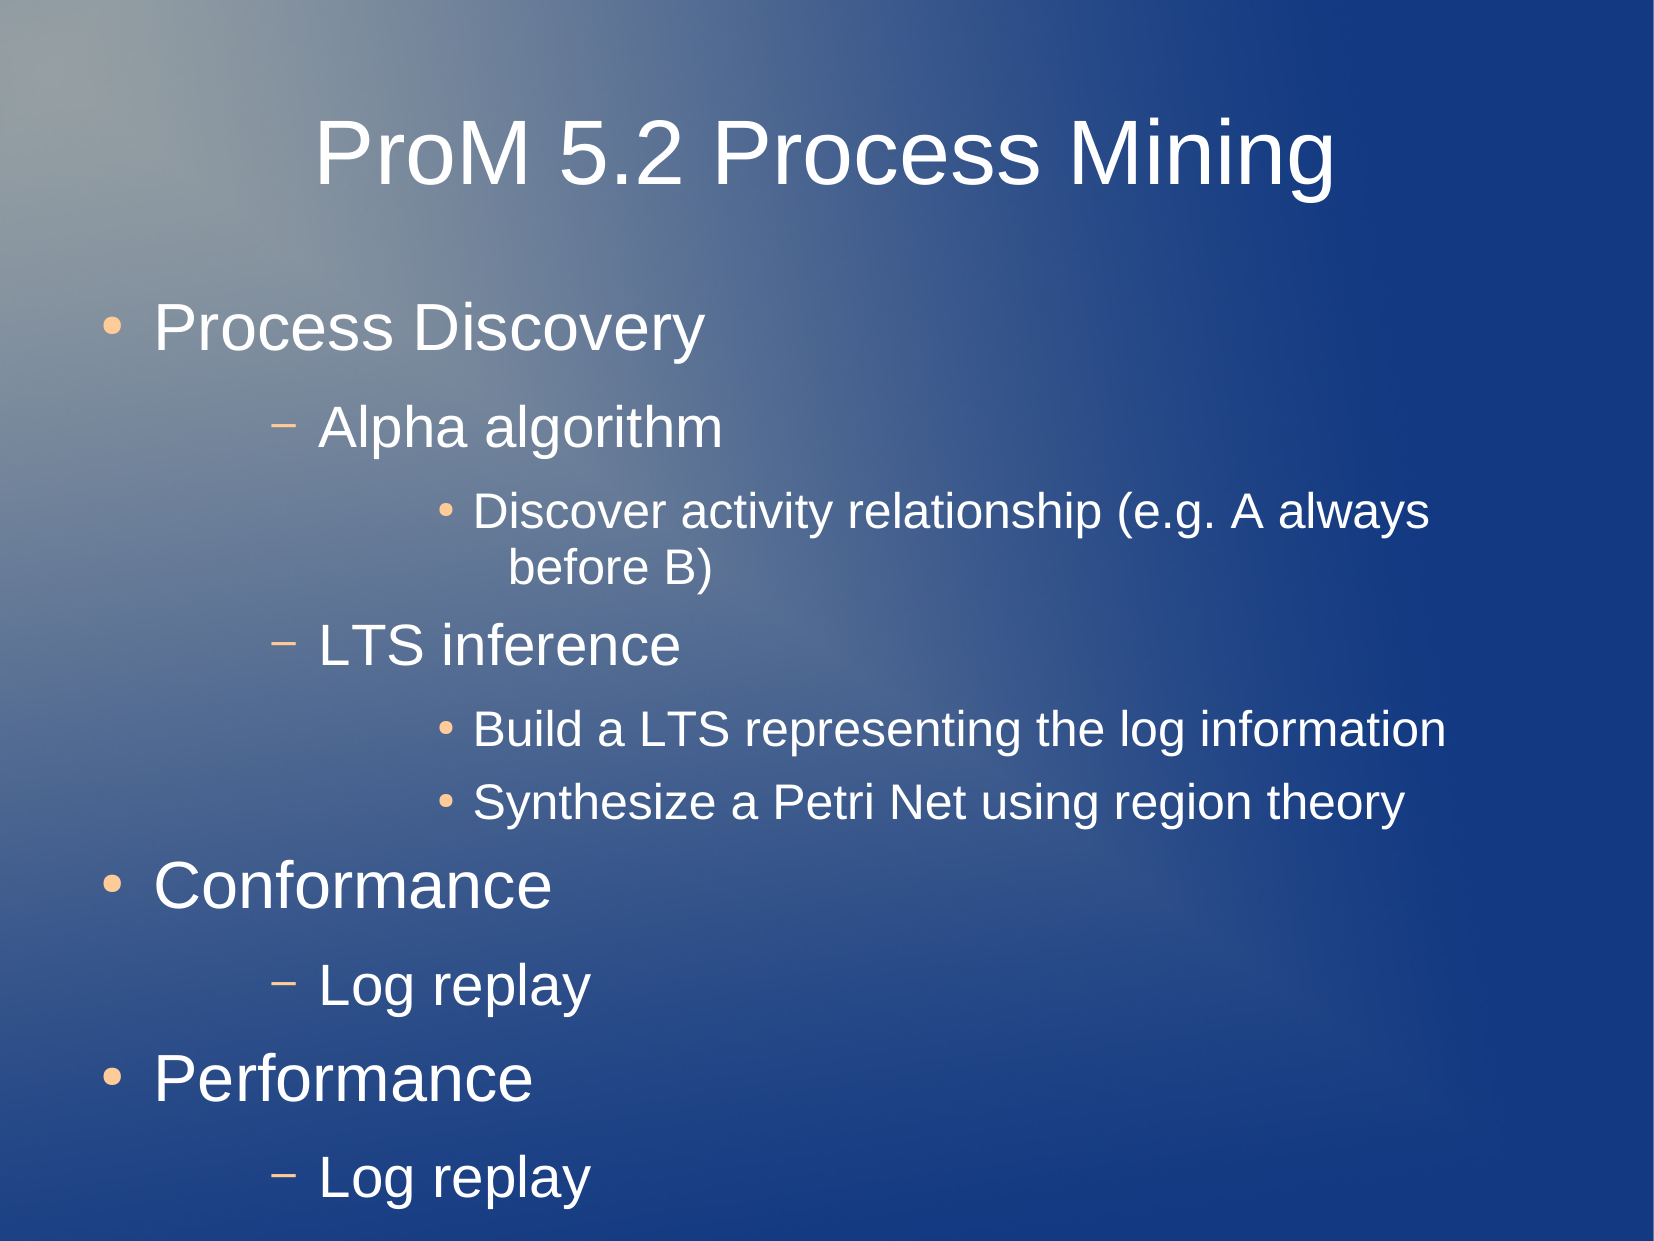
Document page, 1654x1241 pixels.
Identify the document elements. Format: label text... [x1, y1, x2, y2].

picture [0, 0, 1654, 1241]
list Process Discovery Alpha algorithm Discover activity relationship (e.g. A always before B) LTS inference Build a LTS representing the log information Synthesize a Petri Net using region theory Conformance Log replay Performance Log replay [82, 290, 1571, 1109]
title ProM 5.2 Process Mining [82, 49, 1571, 257]
